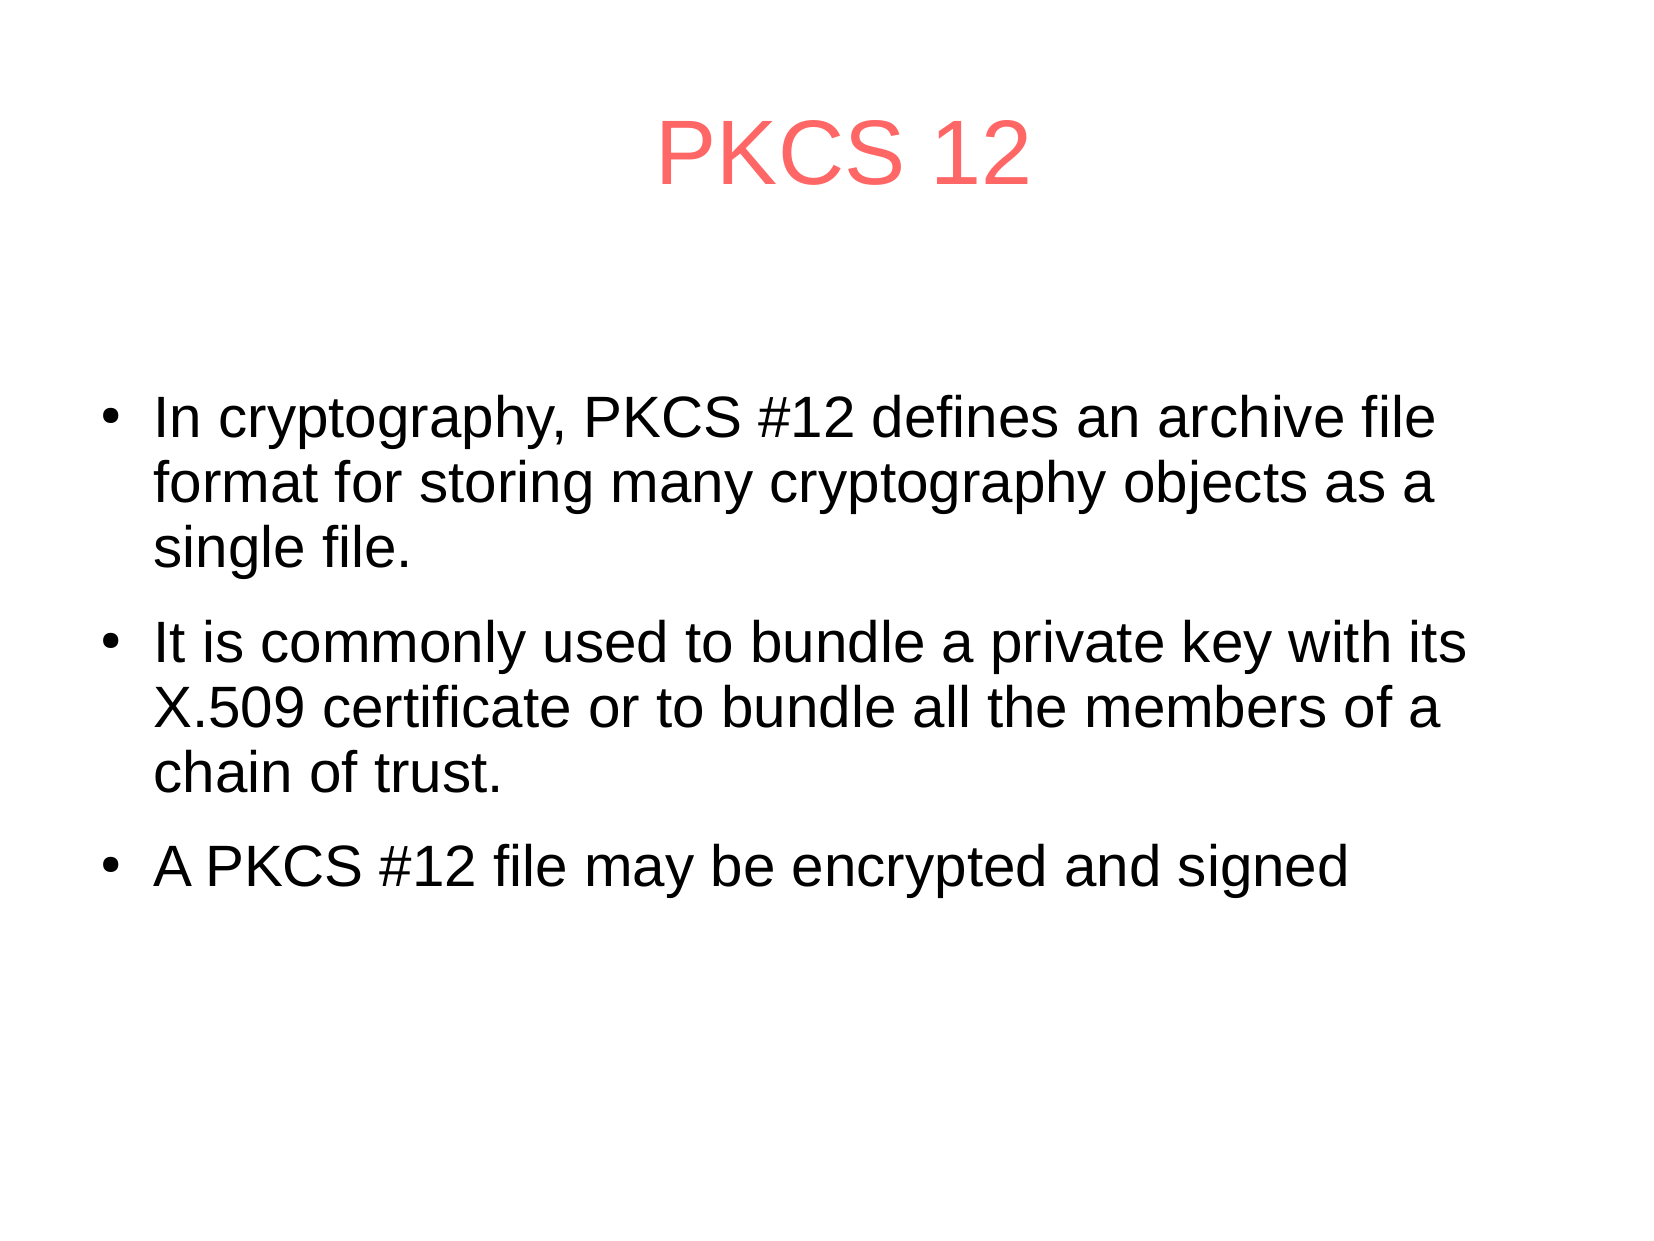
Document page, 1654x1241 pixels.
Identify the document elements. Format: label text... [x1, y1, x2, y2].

list In cryptography, PKCS #12 defines an archive file format for storing many cryptography objects as a single file. It is commonly used to bundle a private key with its X.509 certificate or to bundle all the members of a chain of trust. A PKCS #12 file may be encrypted and signed [82, 290, 1571, 1010]
title PKCS 12 [82, 49, 1571, 257]
